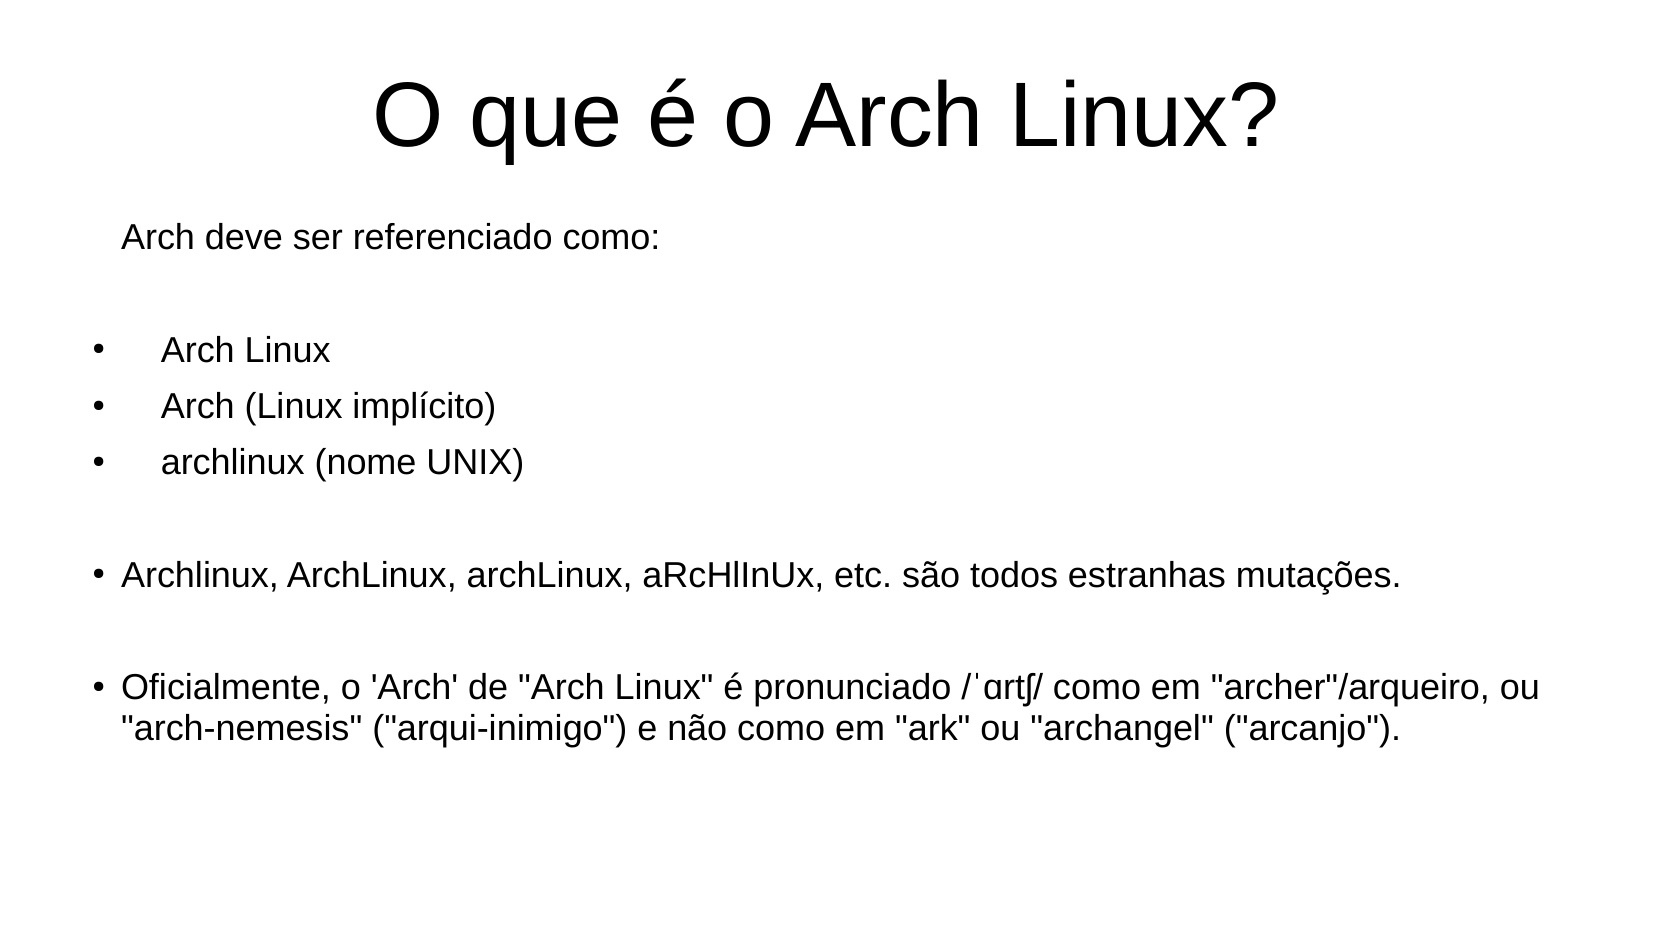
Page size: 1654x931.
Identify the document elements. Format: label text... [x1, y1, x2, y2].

list Arch deve ser referenciado como: Arch Linux Arch (Linux implícito) archlinux (nome UNIX) Archlinux, ArchLinux, archLinux, aRcHlInUx, etc. são todos estranhas mutações. Oficialmente, o 'Arch' de "Arch Linux" é pronunciado /ˈɑrtʃ/ como em "archer"/arqueiro, ou "arch-nemesis" ("arqui-inimigo") e não como em "ark" ou "archangel" ("arcanjo"). [82, 217, 1571, 758]
title O que é o Arch Linux? [82, 37, 1571, 193]
